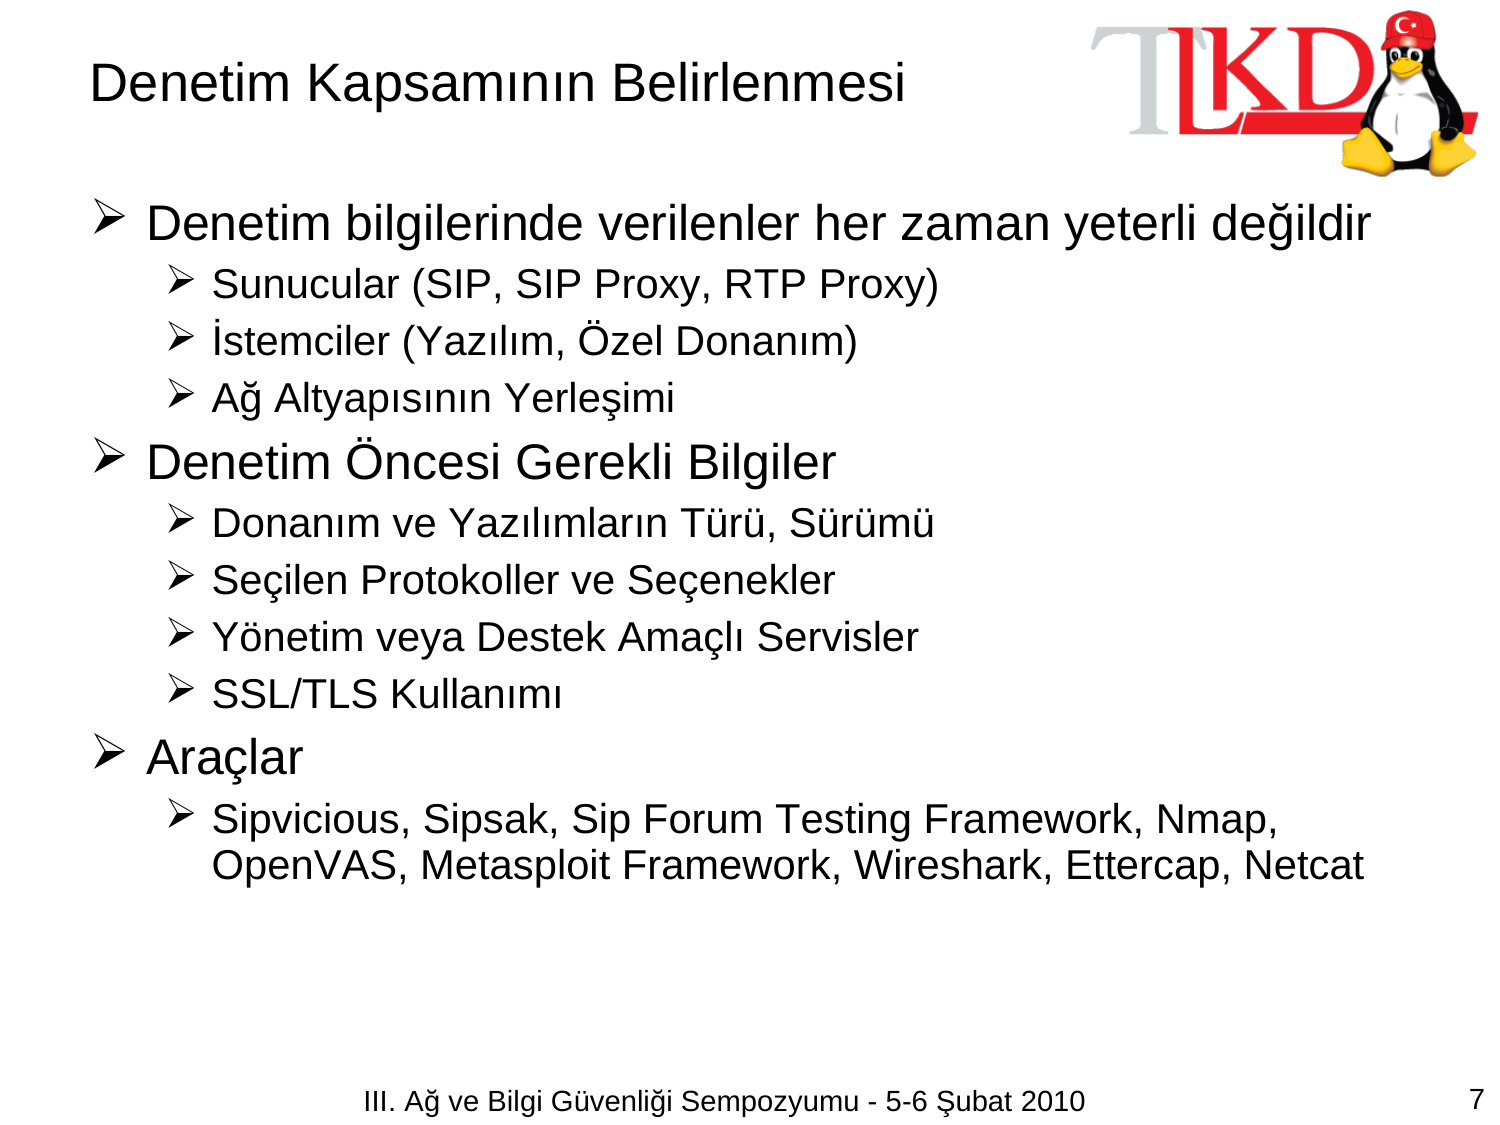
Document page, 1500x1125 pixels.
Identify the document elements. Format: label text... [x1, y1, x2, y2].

picture [1087, 0, 1491, 188]
list Denetim bilgilerinde verilenler her zaman yeterli değildir Sunucular (SIP, SIP Proxy, RTP Proxy) İstemciler (Yazılım, Özel Donanım) Ağ Altyapısının Yerleşimi Denetim Öncesi Gerekli Bilgiler Donanım ve Yazılımların Türü, Sürümü Seçilen Protokoller ve Seçenekler Yönetim veya Destek Amaçlı Servisler SSL/TLS Kullanımı Araçlar Sipvicious, Sipsak, Sip Forum Testing Framework, Nmap, OpenVAS, Metasploit Framework, Wireshark, Ettercap, Netcat [75, 187, 1426, 1005]
title Denetim Kapsamının Belirlenmesi [75, 45, 1070, 151]
